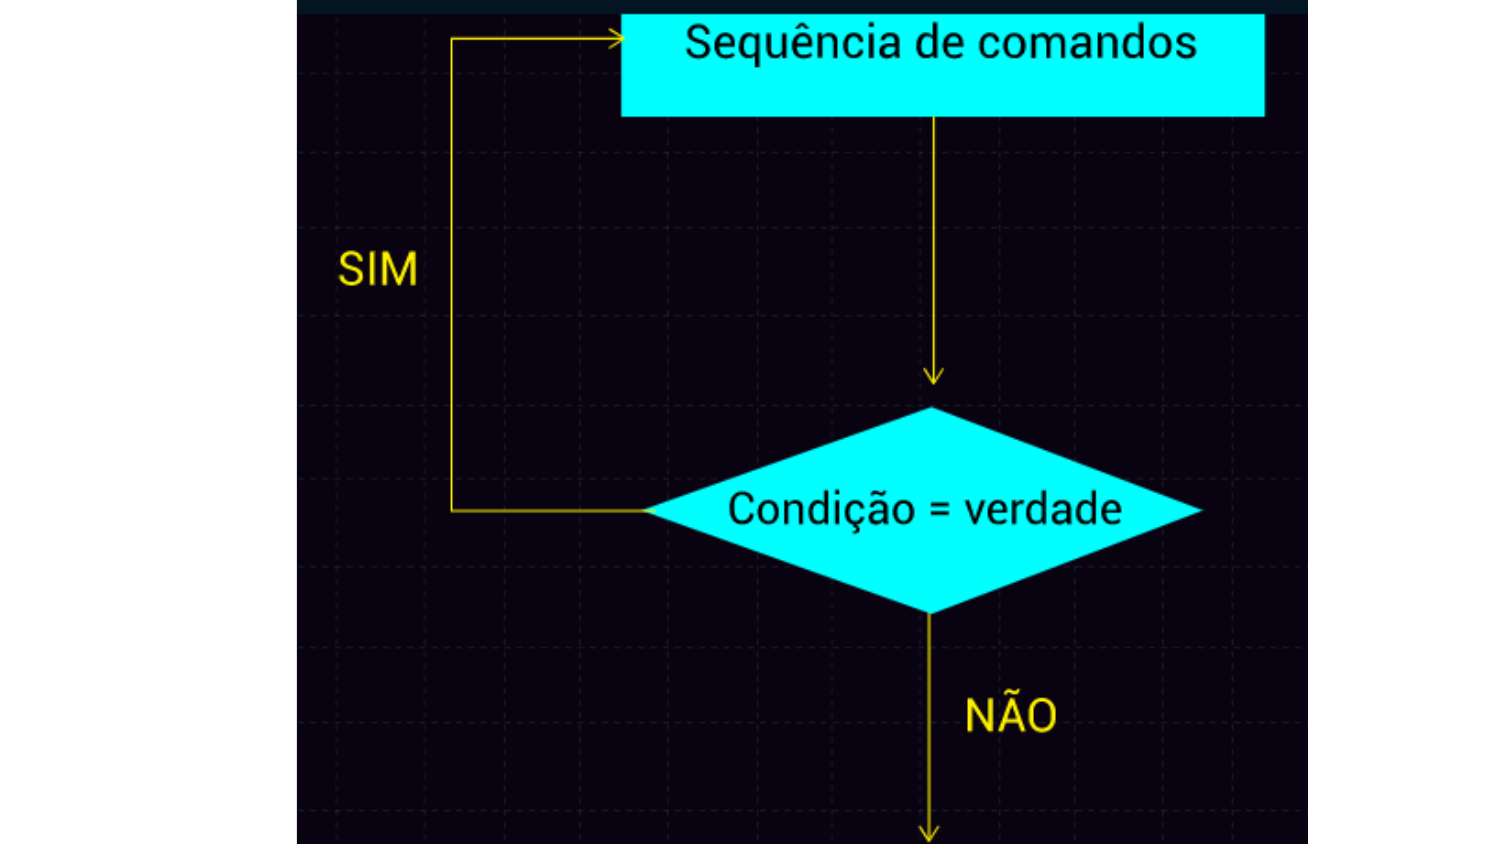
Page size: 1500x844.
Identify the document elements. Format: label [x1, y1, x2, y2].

picture [296, 0, 1308, 844]
